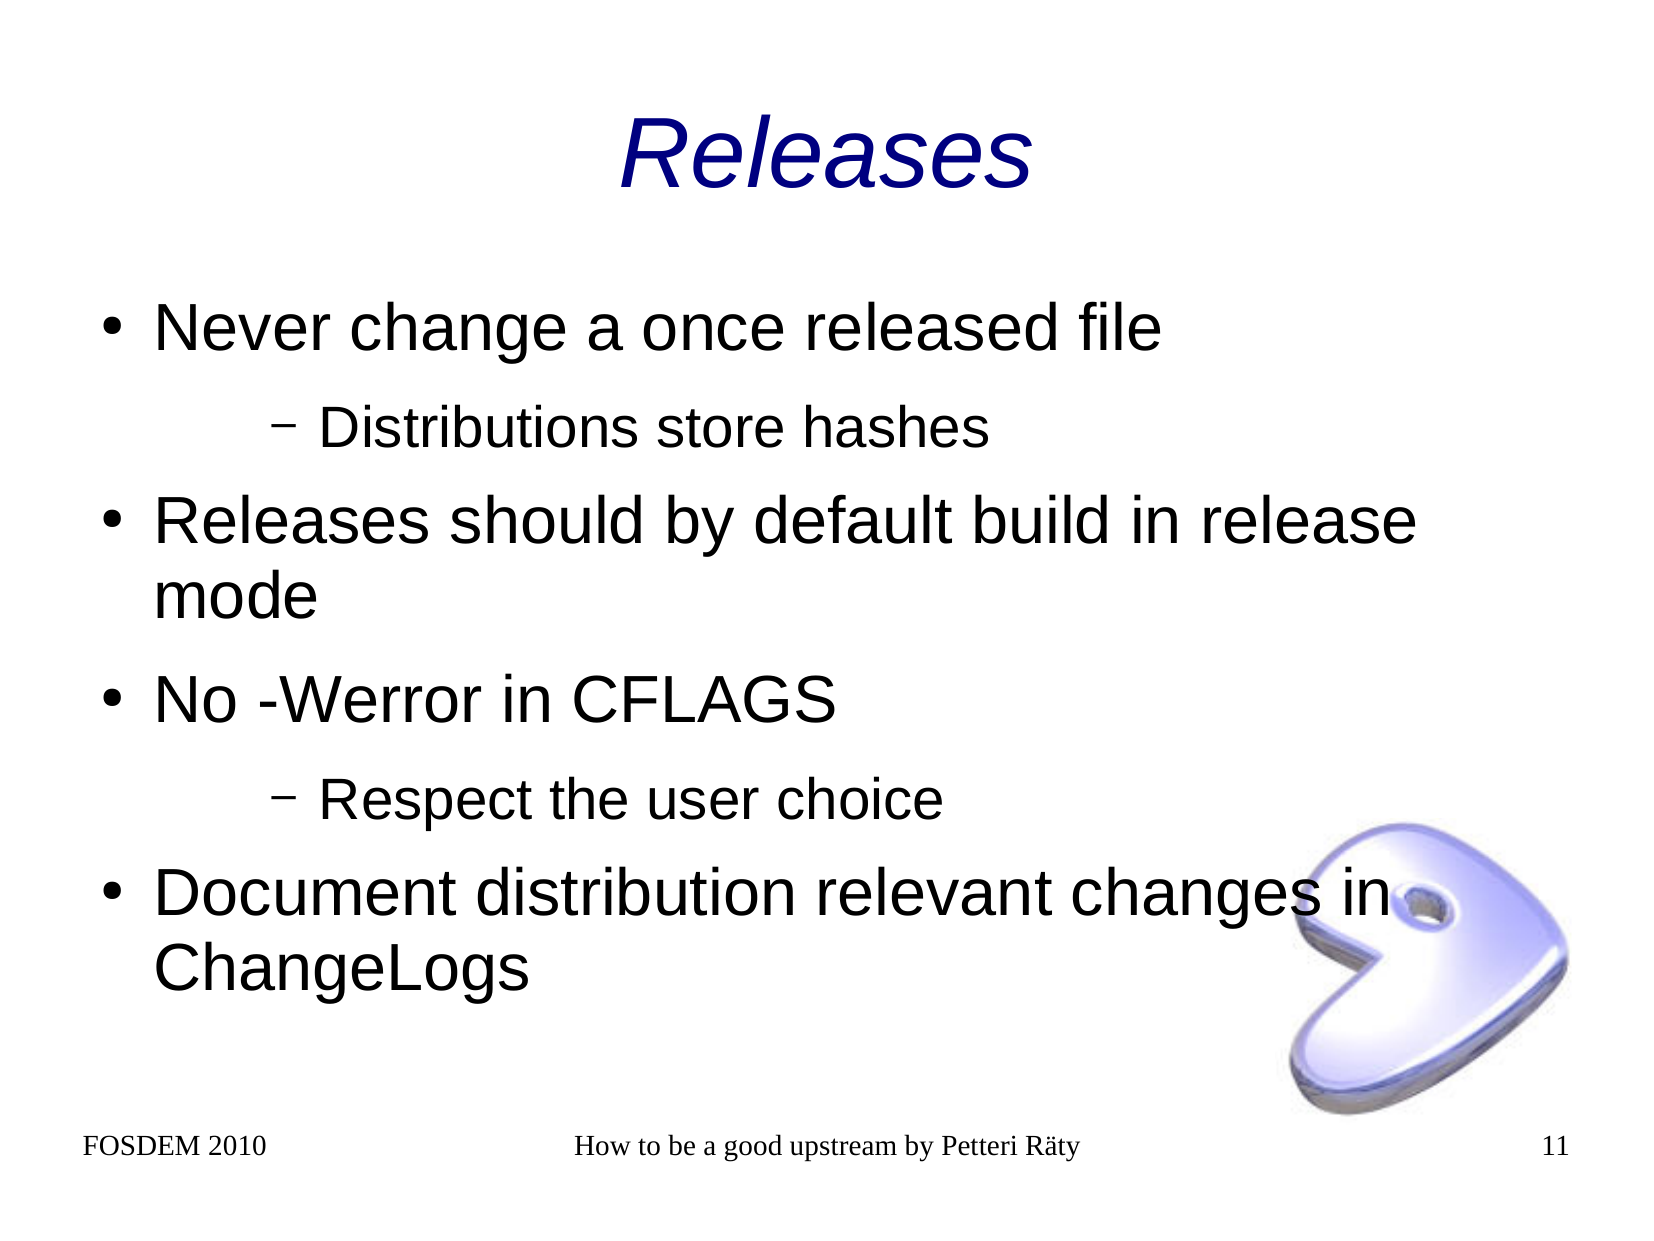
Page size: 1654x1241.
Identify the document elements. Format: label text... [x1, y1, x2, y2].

title Releases [82, 49, 1571, 257]
picture [1275, 818, 1576, 1125]
list Never change a once released file Distributions store hashes Releases should by default build in release mode No -Werror in CFLAGS Respect the user choice Document distribution relevant changes in ChangeLogs [82, 290, 1571, 1108]
